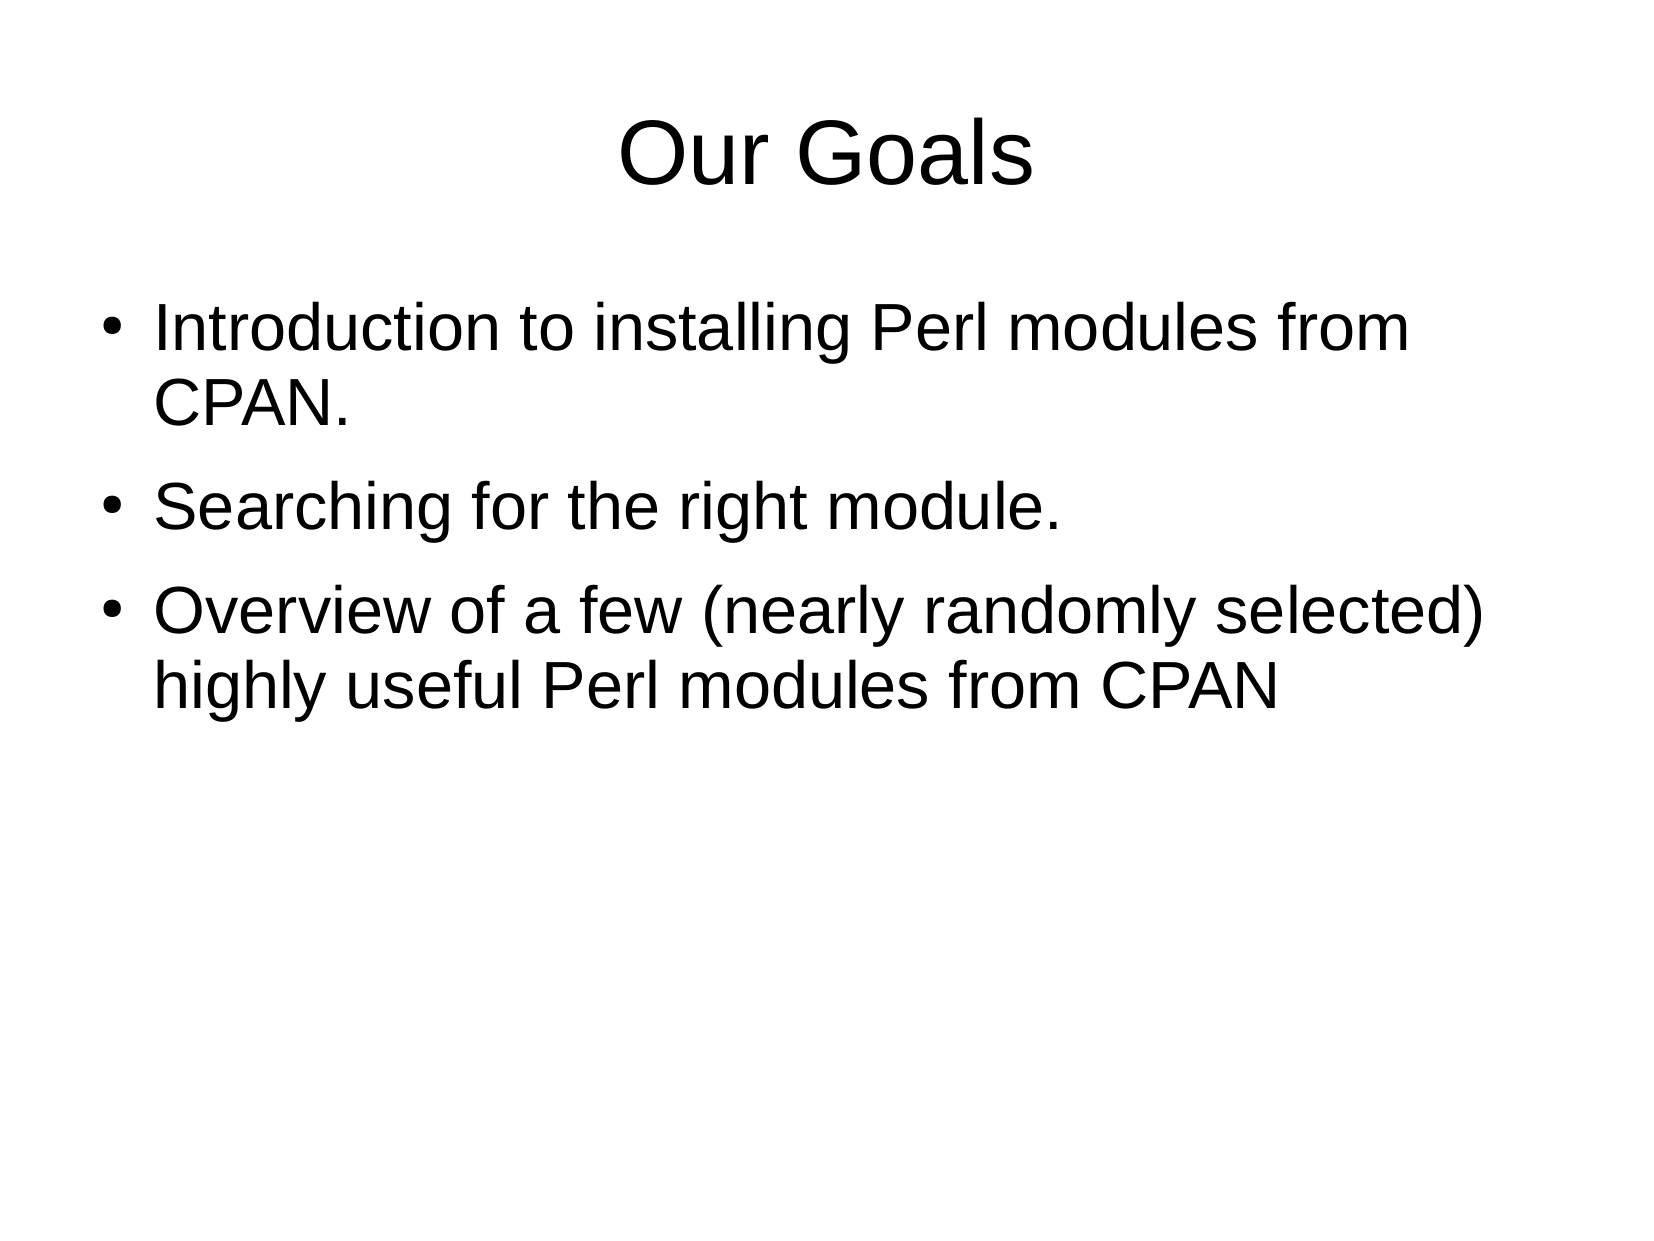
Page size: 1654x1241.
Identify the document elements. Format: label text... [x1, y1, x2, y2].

title Our Goals [82, 49, 1571, 257]
list Introduction to installing Perl modules from CPAN. Searching for the right module. Overview of a few (nearly randomly selected) highly useful Perl modules from CPAN [82, 290, 1571, 1010]
